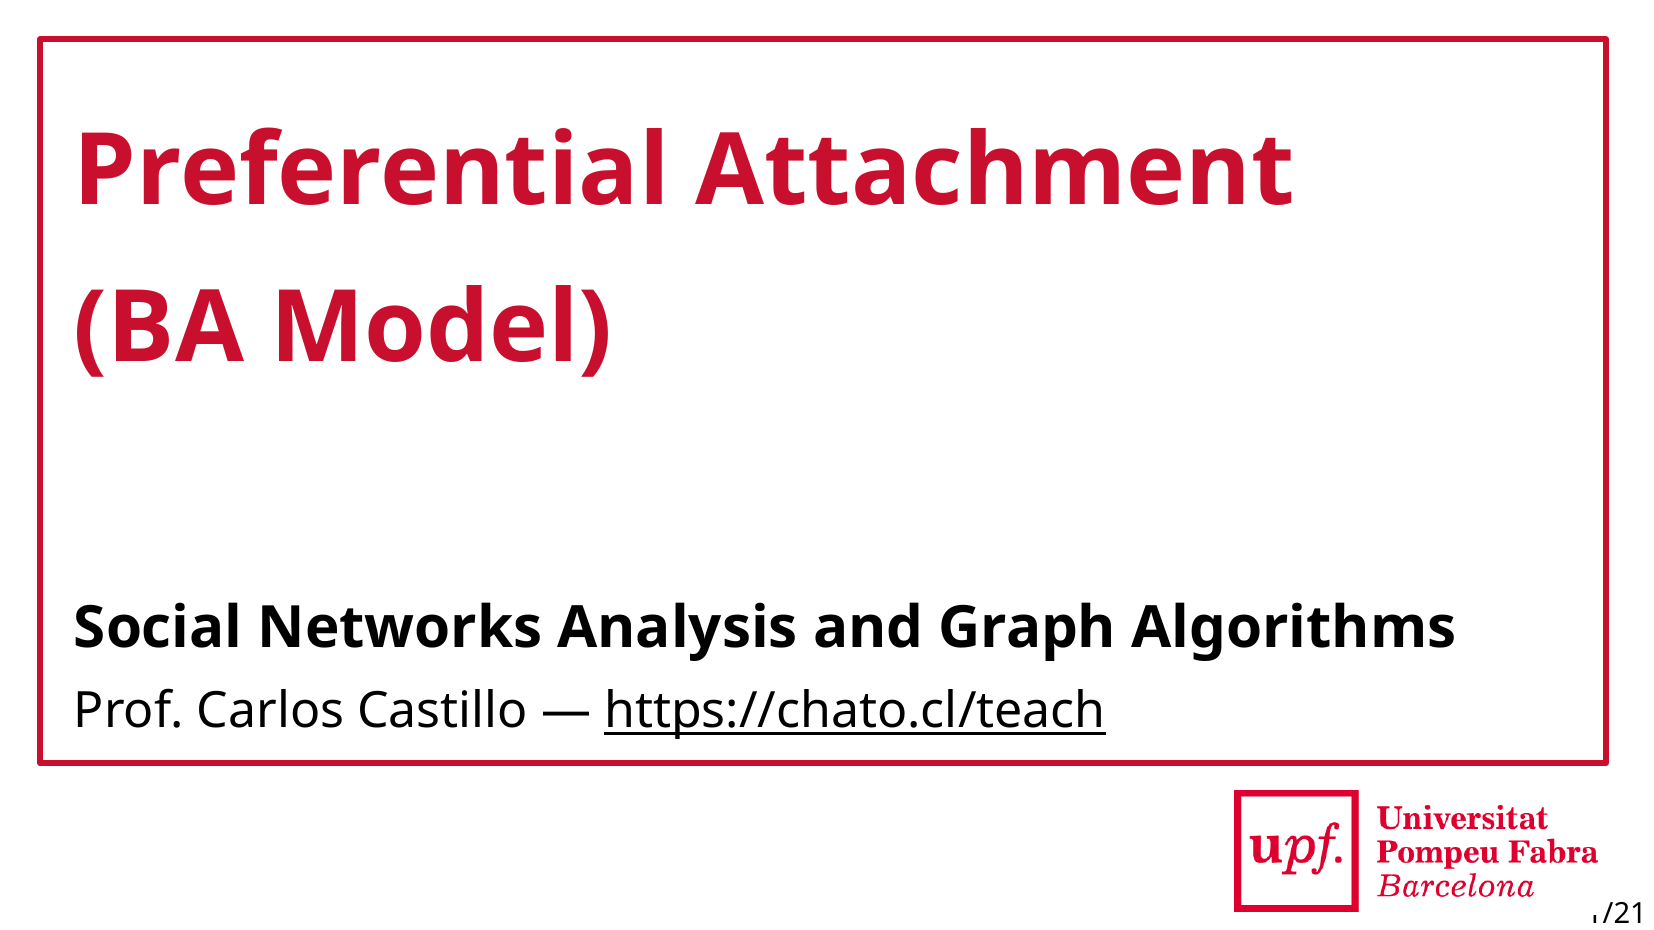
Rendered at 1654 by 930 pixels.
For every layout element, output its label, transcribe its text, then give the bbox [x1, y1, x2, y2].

text_box Preferential Attachment (BA Model) Social Networks Analysis and Graph Algorithms Prof. Carlos Castillo — https://chato.cl/teach [73, 77, 1562, 734]
picture [1229, 784, 1603, 915]
